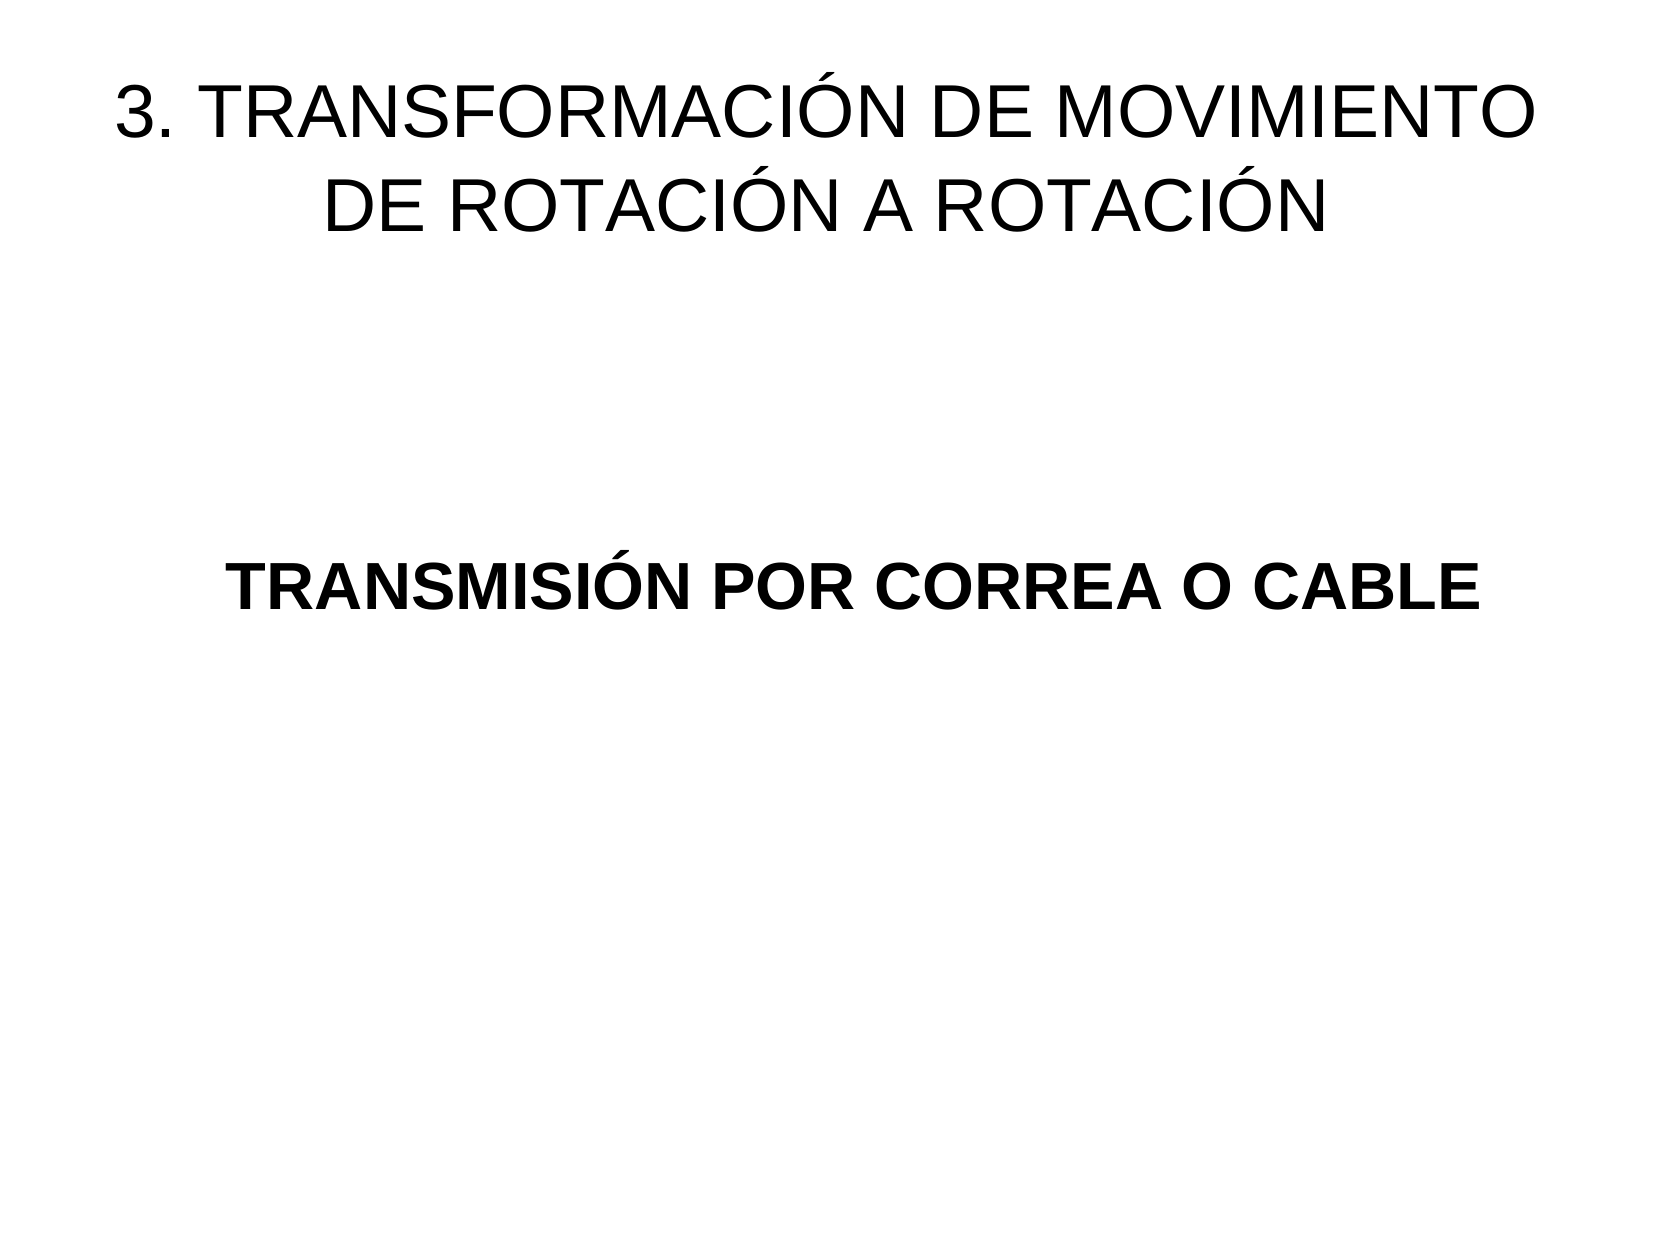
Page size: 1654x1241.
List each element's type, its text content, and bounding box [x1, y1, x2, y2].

title 3. TRANSFORMACIÓN DE MOVIMIENTO DE ROTACIÓN A ROTACIÓN [82, 38, 1571, 268]
subtitle TRANSMISIÓN POR CORREA O CABLE [82, 290, 1571, 1123]
